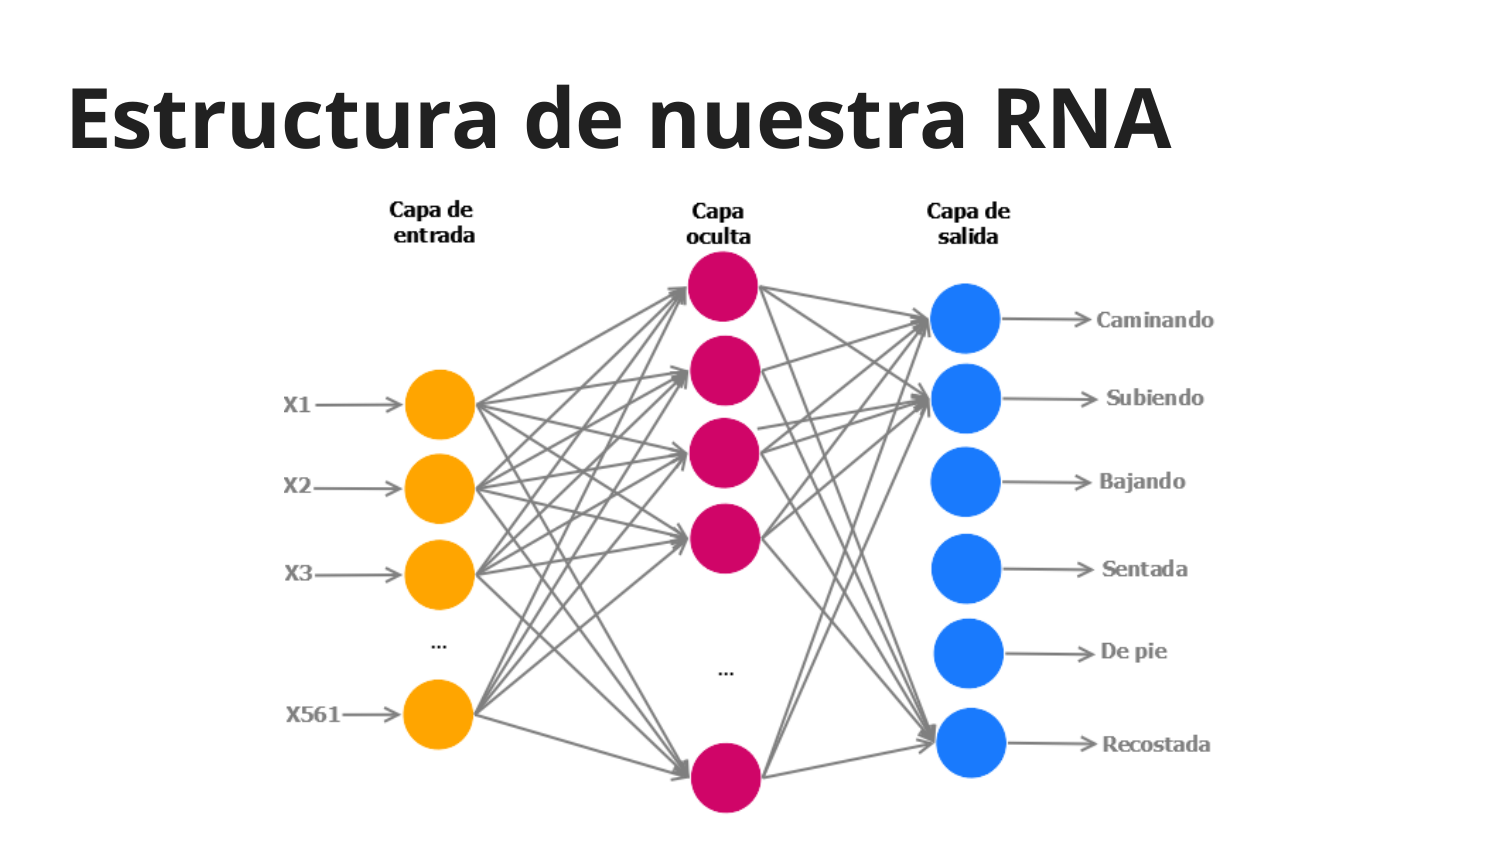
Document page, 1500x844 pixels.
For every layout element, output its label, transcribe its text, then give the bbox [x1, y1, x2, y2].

picture [284, 196, 1216, 817]
title Estructura de nuestra RNA [50, 50, 1451, 174]
